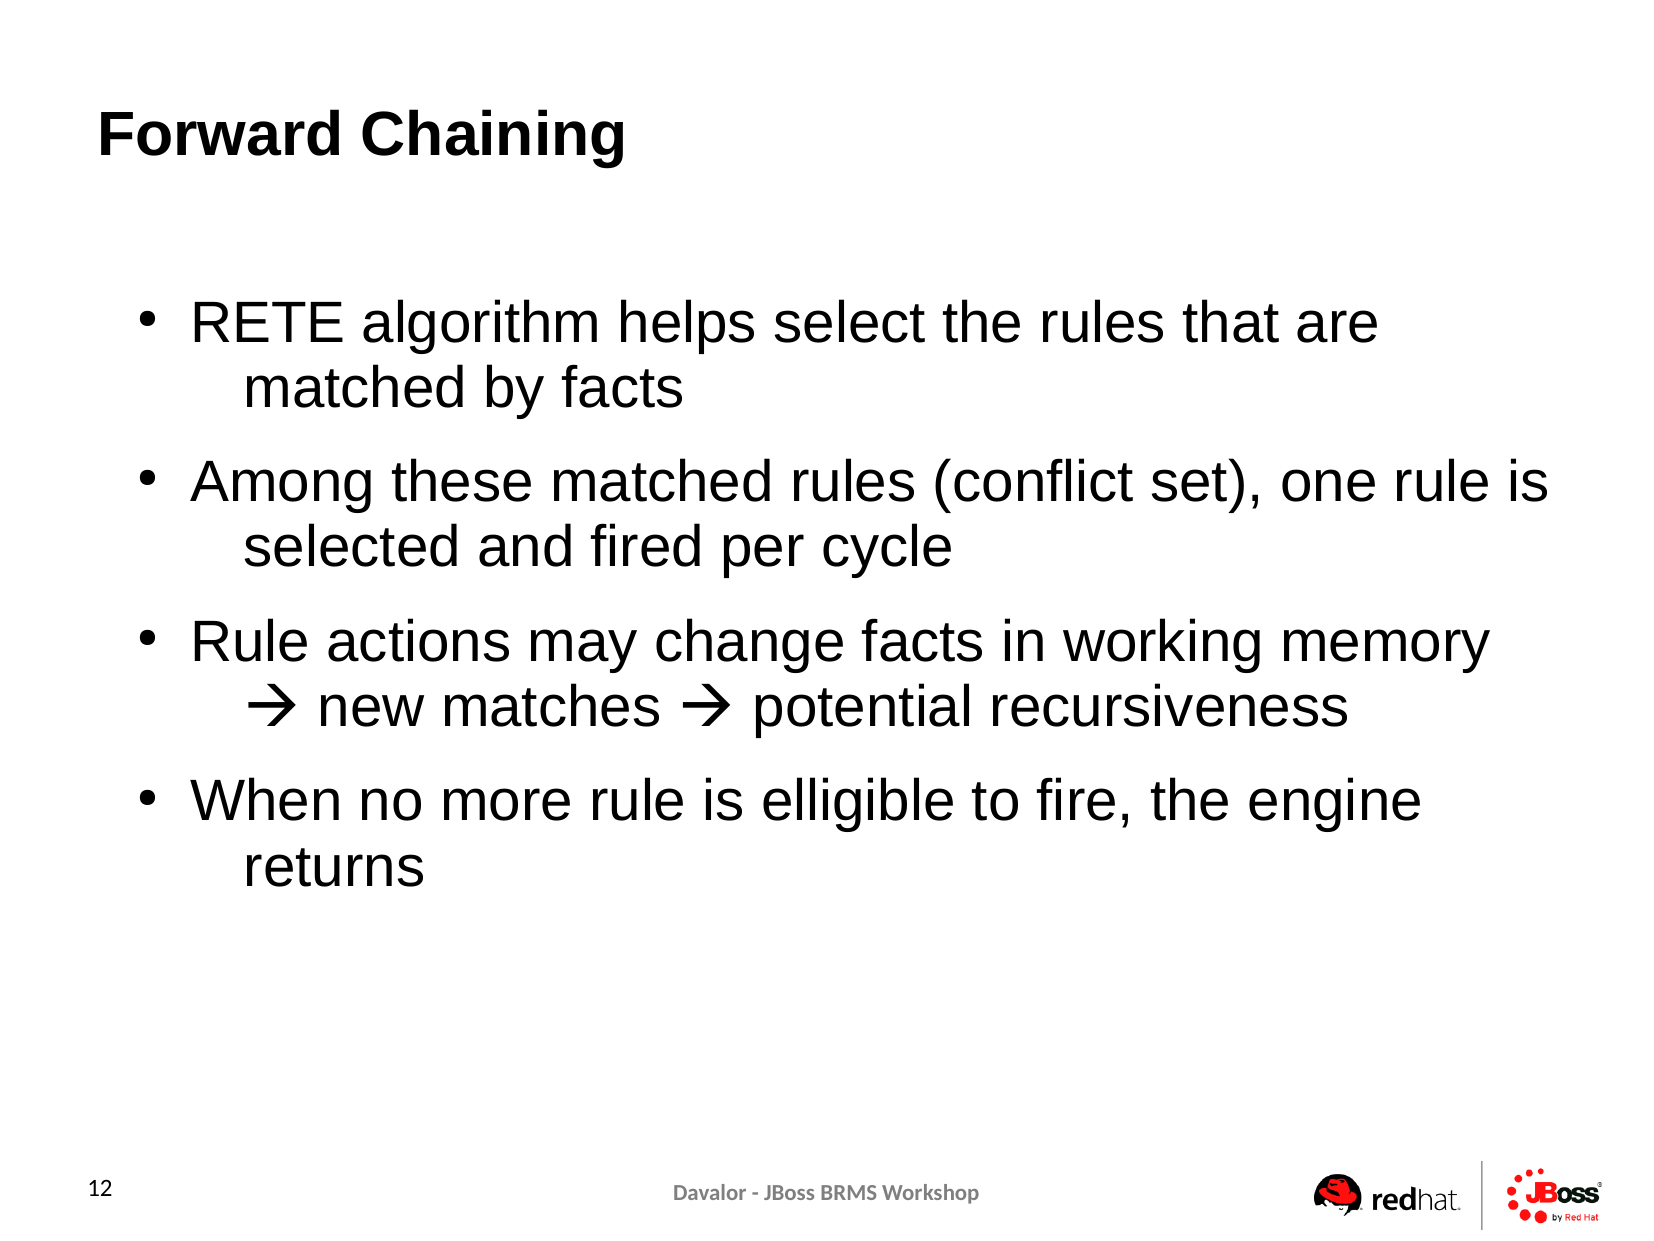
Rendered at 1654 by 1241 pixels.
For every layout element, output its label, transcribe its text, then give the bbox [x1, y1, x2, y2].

picture [1314, 1161, 1602, 1230]
title Forward Chaining [82, 95, 1571, 226]
list RETE algorithm helps select the rules that are matched by facts Among these matched rules (conflict set), one rule is selected and fired per cycle Rule actions may change facts in working memory  new matches  potential recursiveness When no more rule is elligible to fire, the engine returns [86, 282, 1576, 1039]
